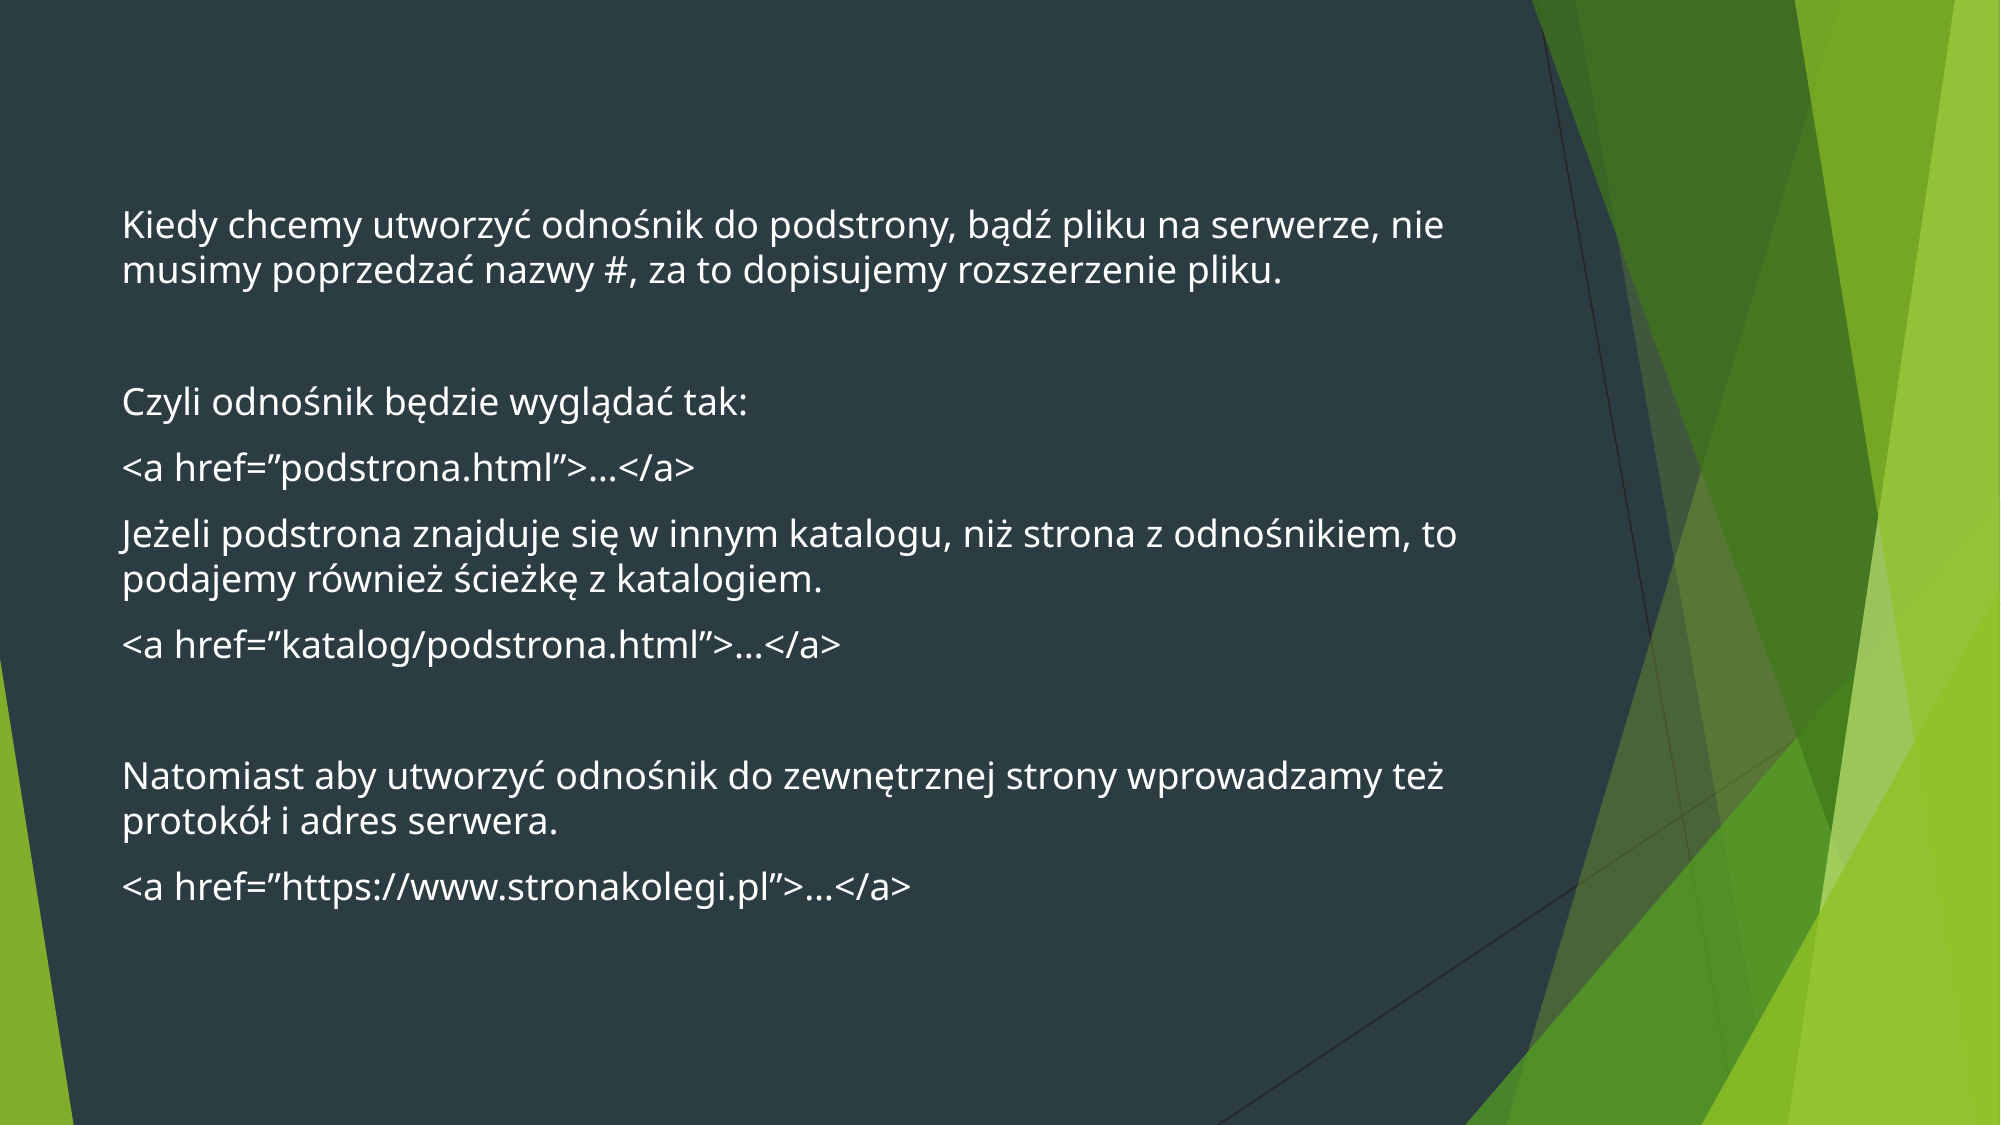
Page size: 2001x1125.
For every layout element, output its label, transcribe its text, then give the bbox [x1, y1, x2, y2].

list Kiedy chcemy utworzyć odnośnik do podstrony, bądź pliku na serwerze, nie musimy poprzedzać nazwy #, za to dopisujemy rozszerzenie pliku. Czyli odnośnik będzie wyglądać tak: <a href=”podstrona.html”>…</a> Jeżeli podstrona znajduje się w innym katalogu, niż strona z odnośnikiem, to podajemy również ścieżkę z katalogiem. <a href=”katalog/podstrona.html”>…</a> Natomiast aby utworzyć odnośnik do zewnętrznej strony wprowadzamy też protokół i adres serwera. <a href=”https://www.stronakolegi.pl”>…</a> [106, 193, 1517, 954]
